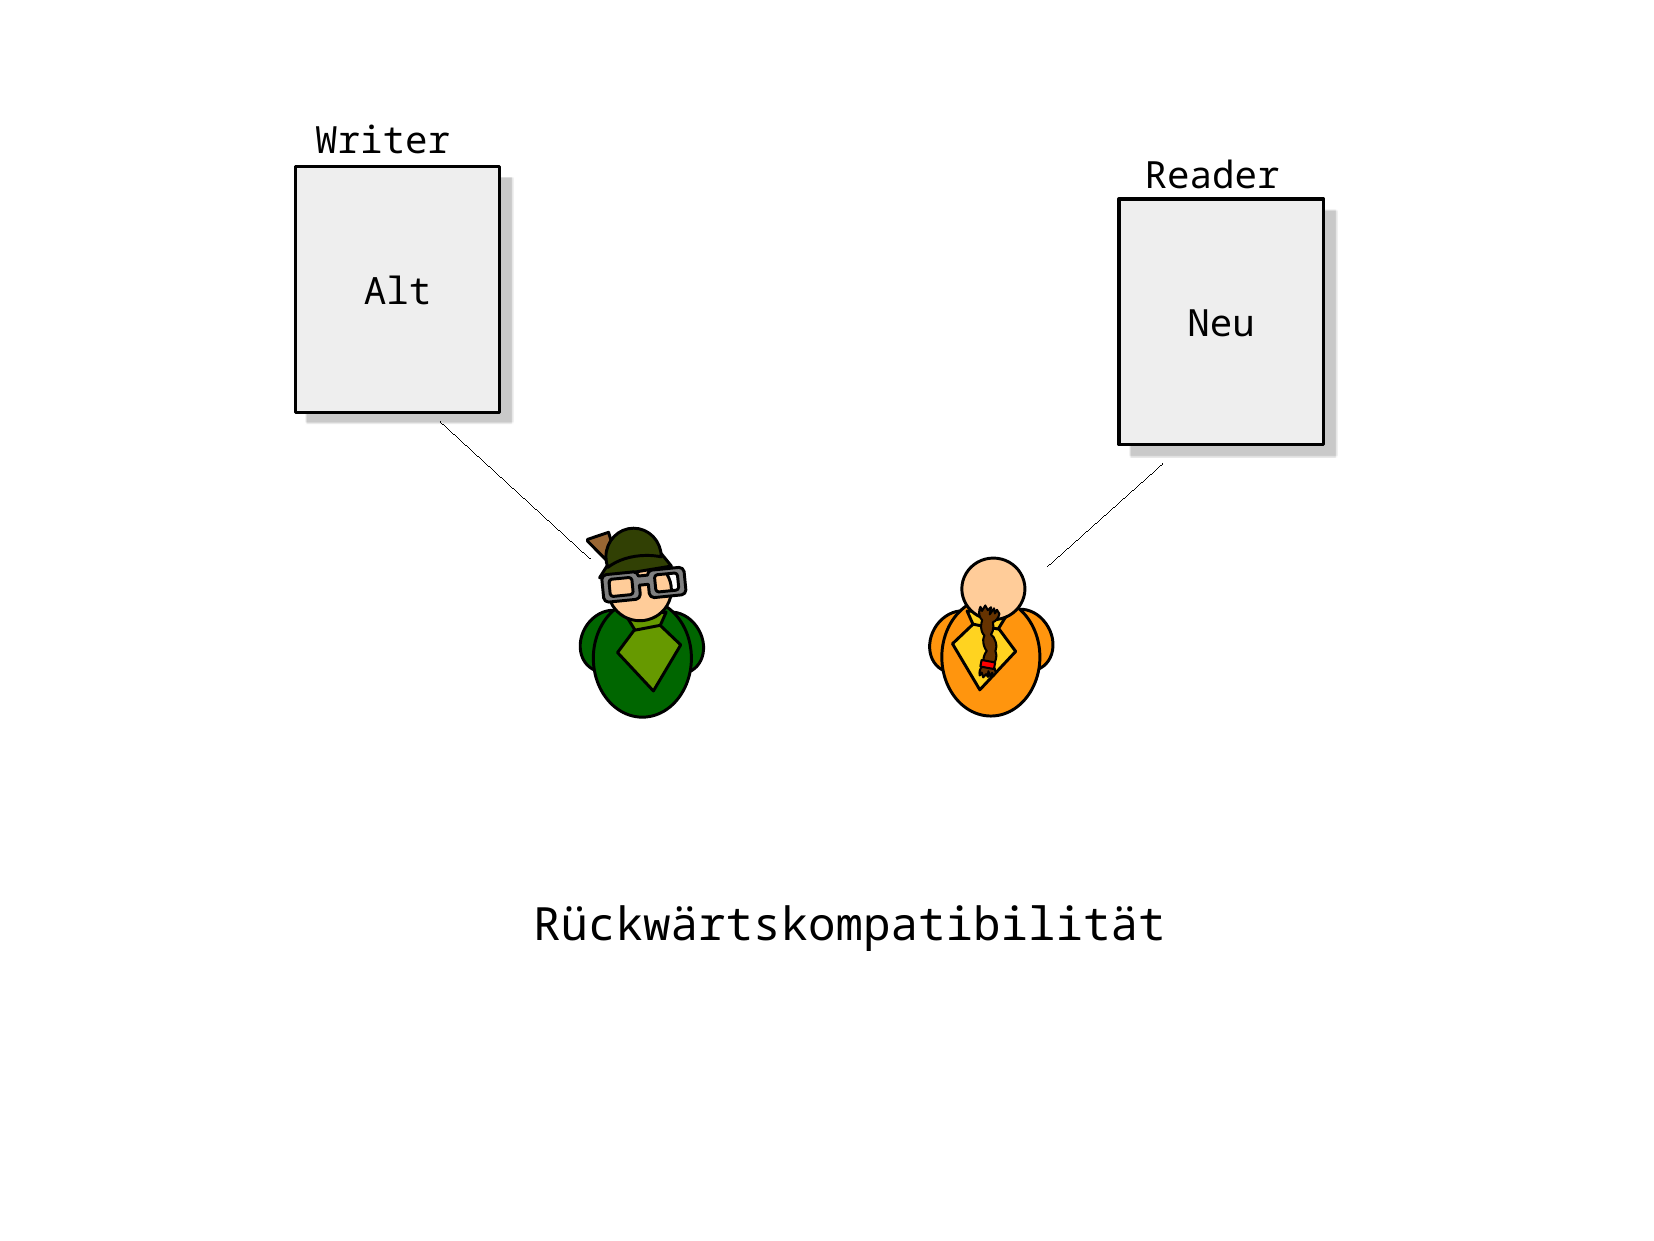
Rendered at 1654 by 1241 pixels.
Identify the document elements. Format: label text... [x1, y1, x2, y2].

text_box [580, 528, 704, 718]
text_box [929, 558, 1054, 717]
text_box Neu [1118, 198, 1324, 445]
text_box Rückwärtskompatibilität [518, 883, 1181, 953]
text_box Writer [300, 105, 488, 165]
text_box Alt [295, 166, 500, 413]
text_box Reader [1129, 141, 1317, 200]
